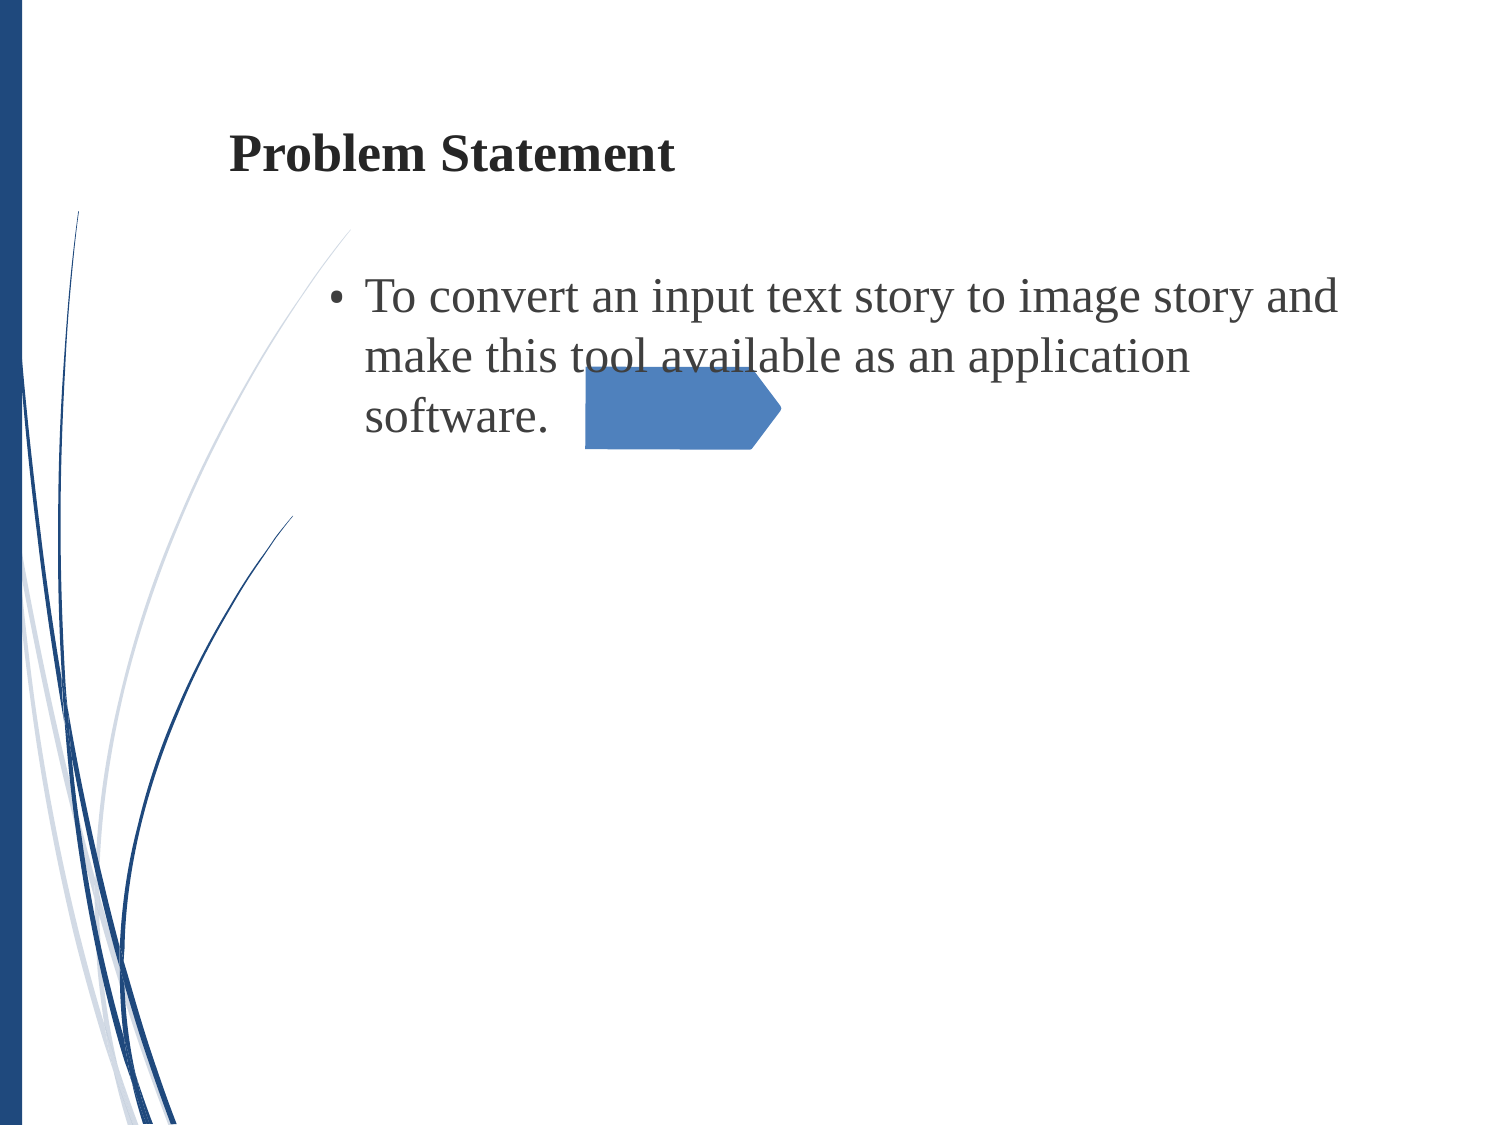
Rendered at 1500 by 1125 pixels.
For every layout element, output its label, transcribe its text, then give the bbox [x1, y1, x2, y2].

text_box To convert an input text story to image story and make this tool available as an application software. [293, 247, 1391, 868]
text_box Problem Statement [214, 102, 1311, 313]
